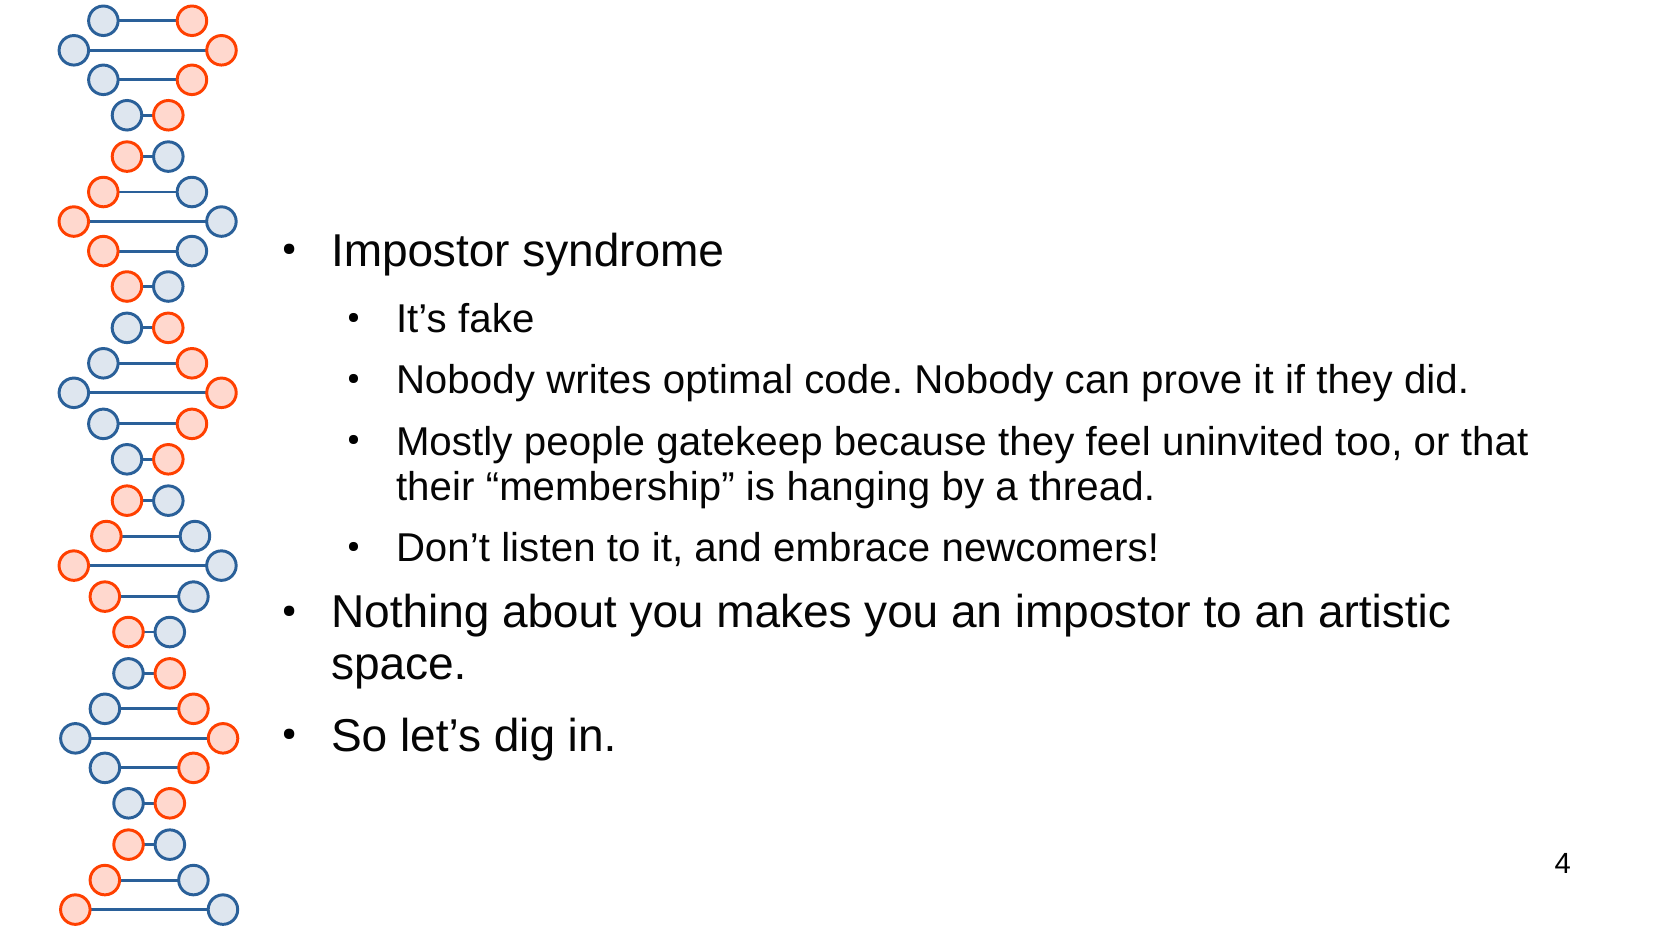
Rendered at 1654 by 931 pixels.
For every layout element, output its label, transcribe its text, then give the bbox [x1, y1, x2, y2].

list Impostor syndrome It’s fake Nobody writes optimal code. Nobody can prove it if they did. Mostly people gatekeep because they feel uninvited too, or that their “membership” is hanging by a thread. Don’t listen to it, and embrace newcomers! Nothing about you makes you an impostor to an artistic space. So let’s dig in. [265, 224, 1595, 764]
